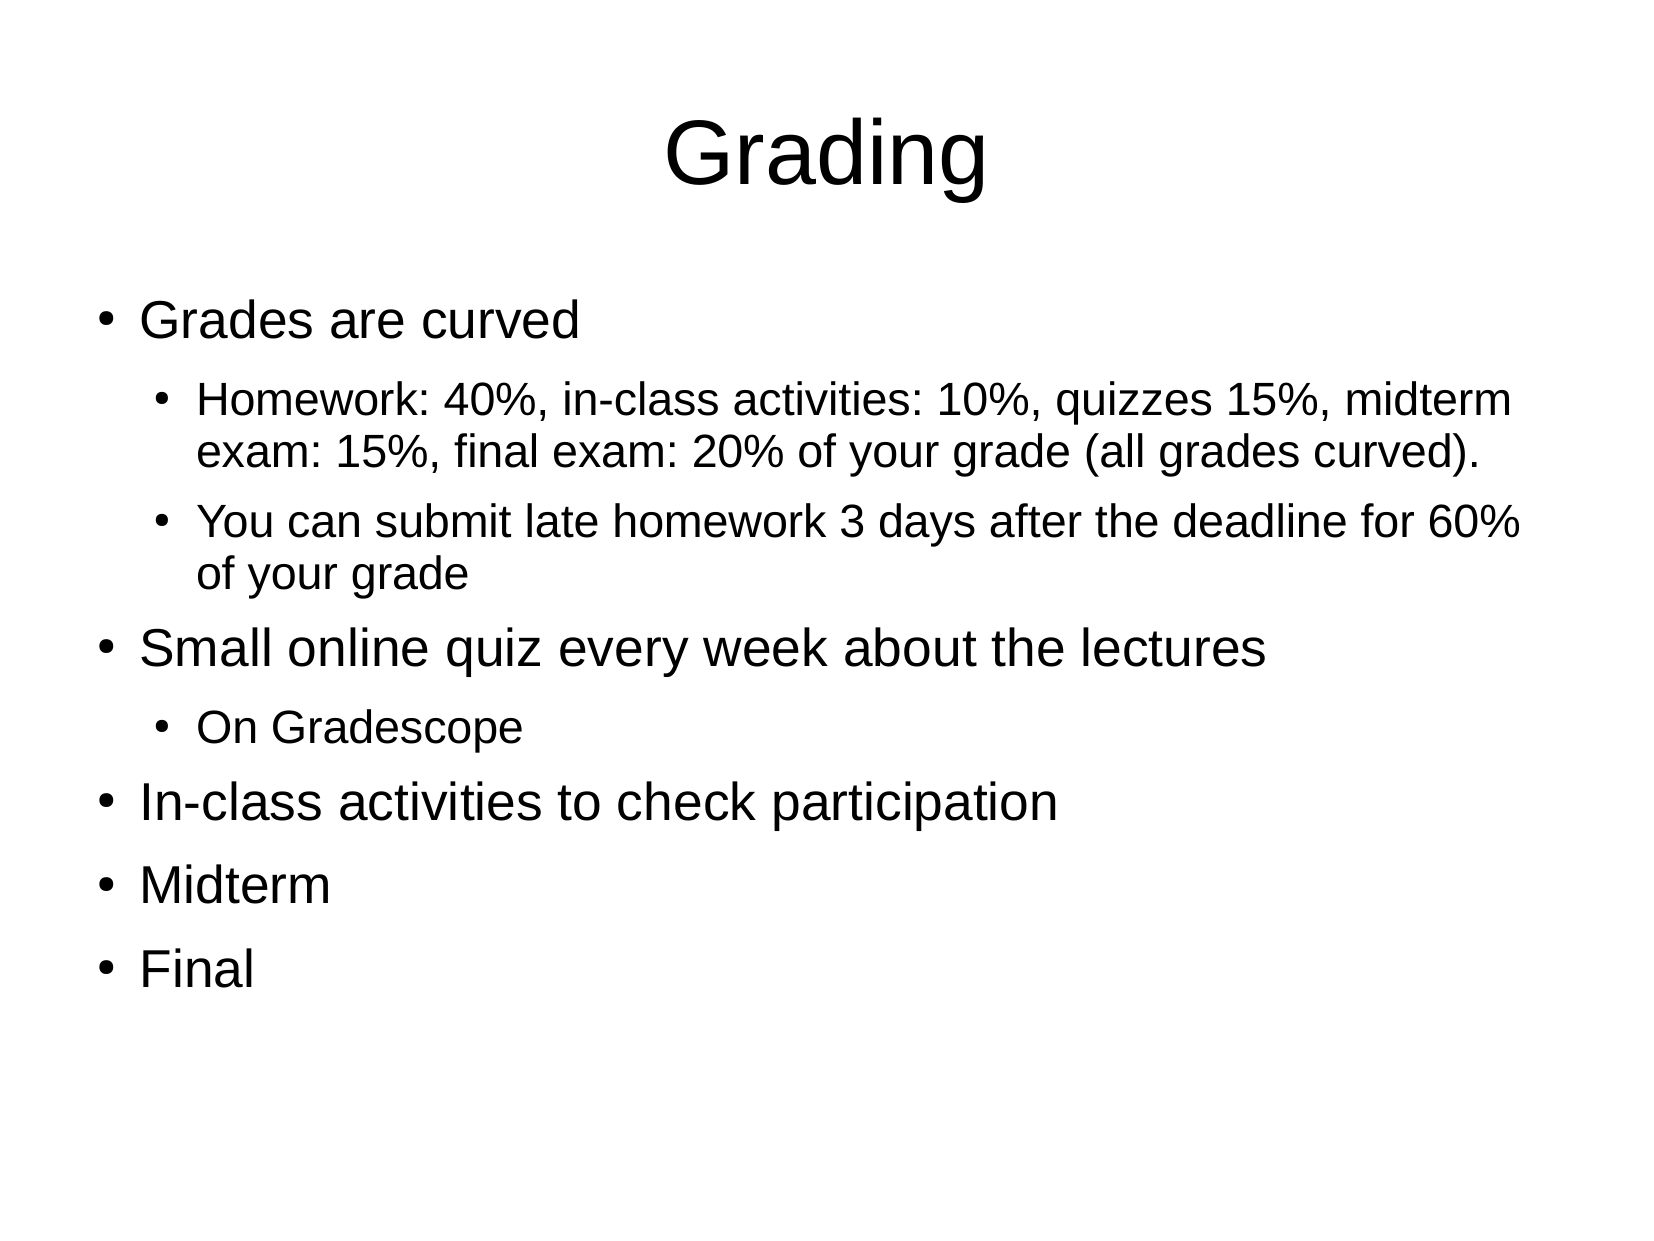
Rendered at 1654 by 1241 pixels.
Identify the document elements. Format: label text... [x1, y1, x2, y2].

list Grades are curved Homework: 40%, in-class activities: 10%, quizzes 15%, midterm exam: 15%, final exam: 20% of your grade (all grades curved). You can submit late homework 3 days after the deadline for 60% of your grade Small online quiz every week about the lectures On Gradescope In-class activities to check participation Midterm Final [82, 290, 1571, 1010]
title Grading [82, 49, 1571, 257]
